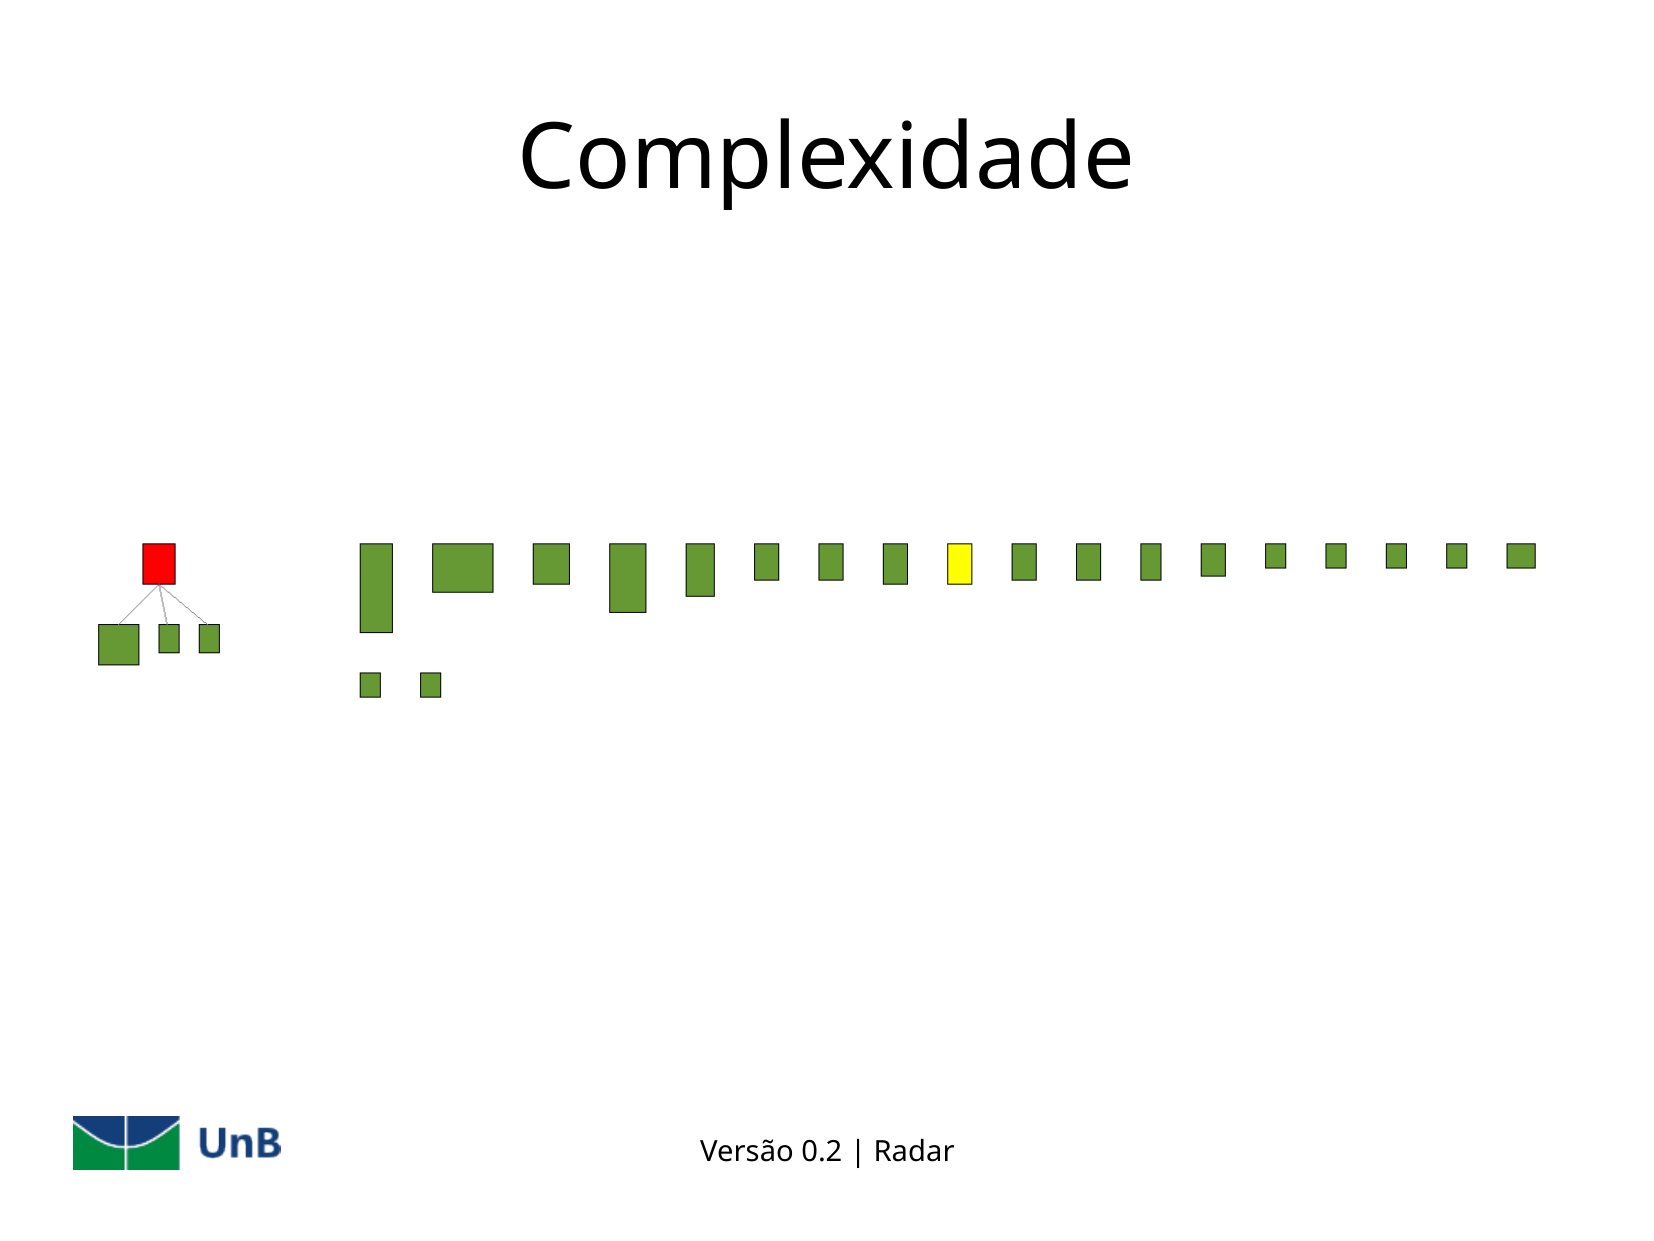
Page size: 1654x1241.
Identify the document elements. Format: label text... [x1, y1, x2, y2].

title Complexidade [82, 49, 1571, 257]
picture [71, 504, 1582, 736]
picture [73, 1116, 281, 1170]
